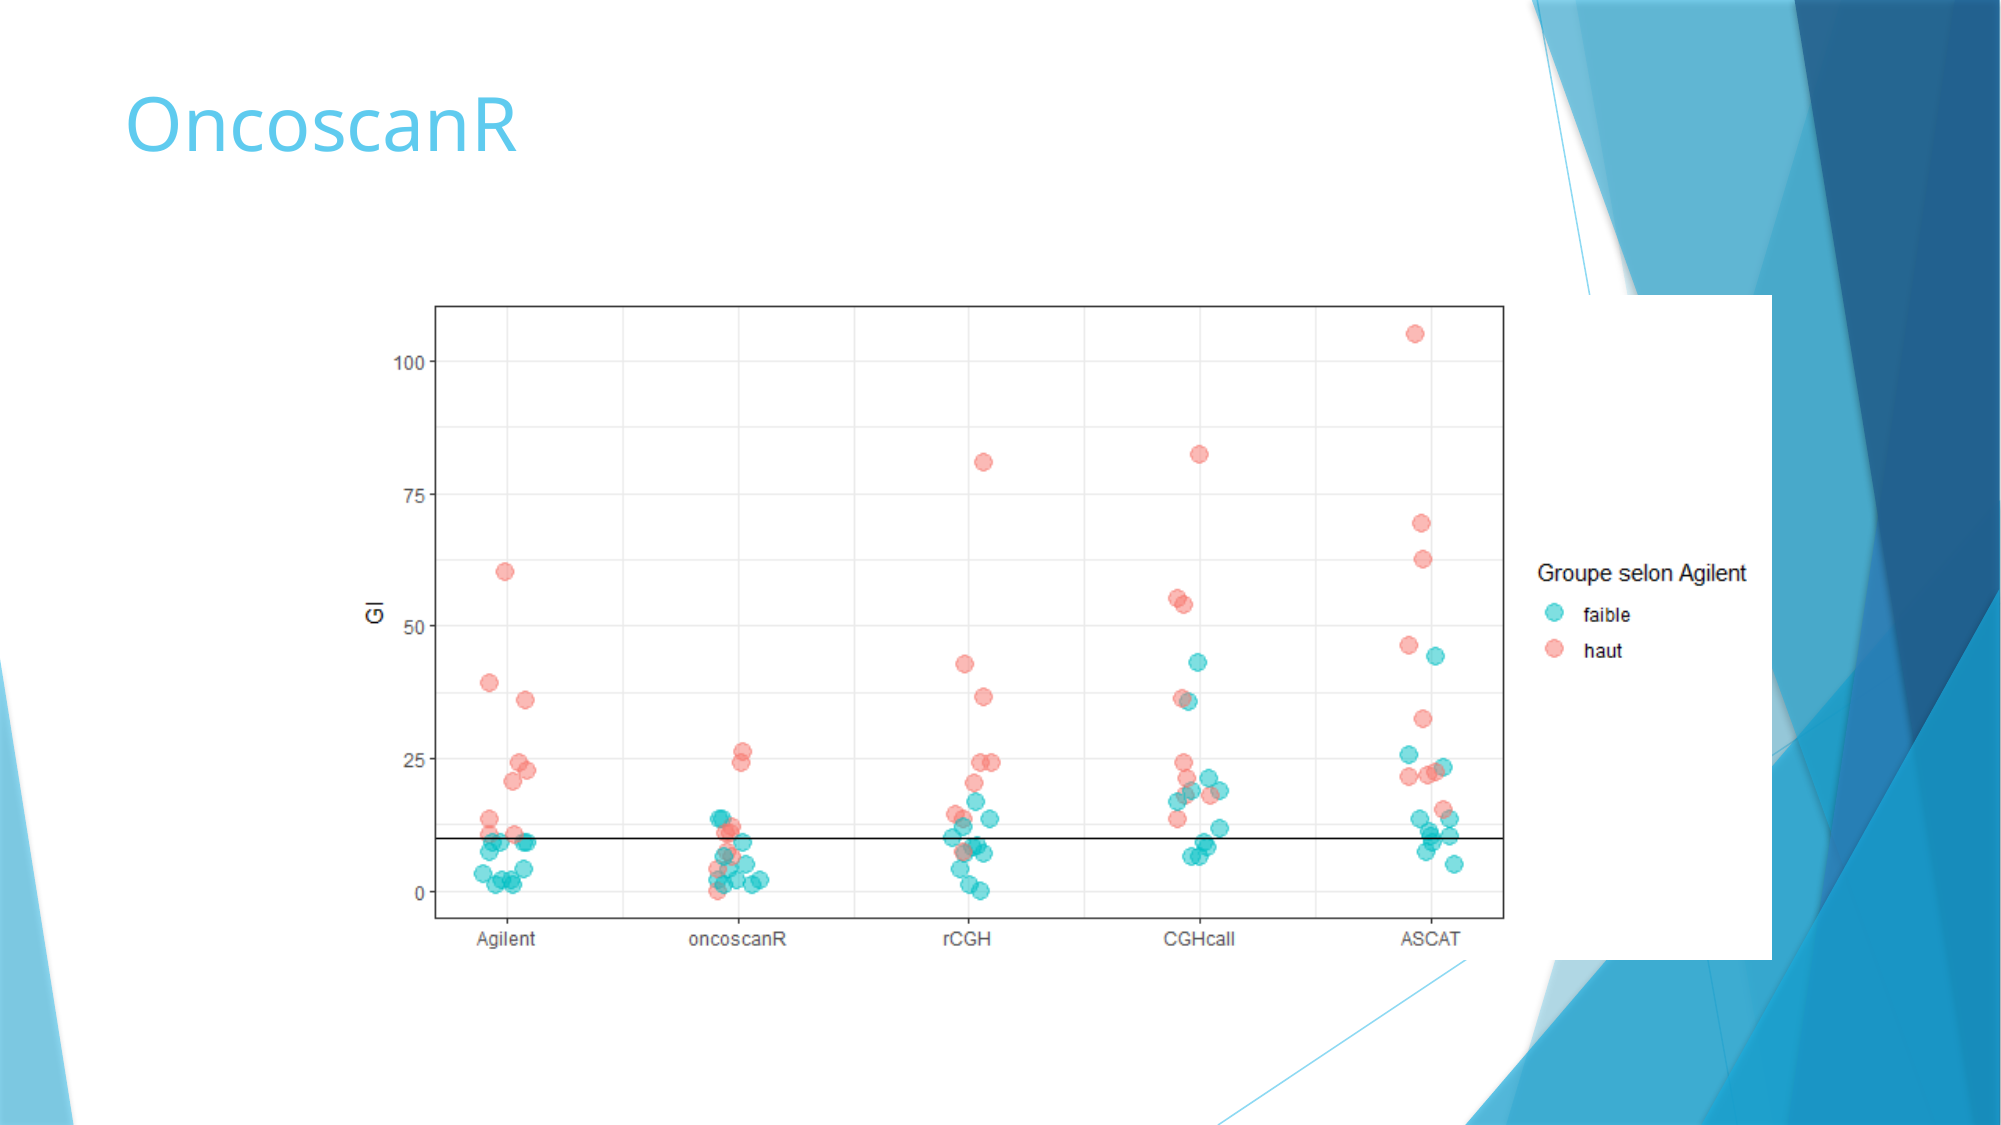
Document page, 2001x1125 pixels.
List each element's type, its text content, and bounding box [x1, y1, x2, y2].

title OncoscanR [109, 68, 1520, 286]
picture [352, 295, 1772, 960]
